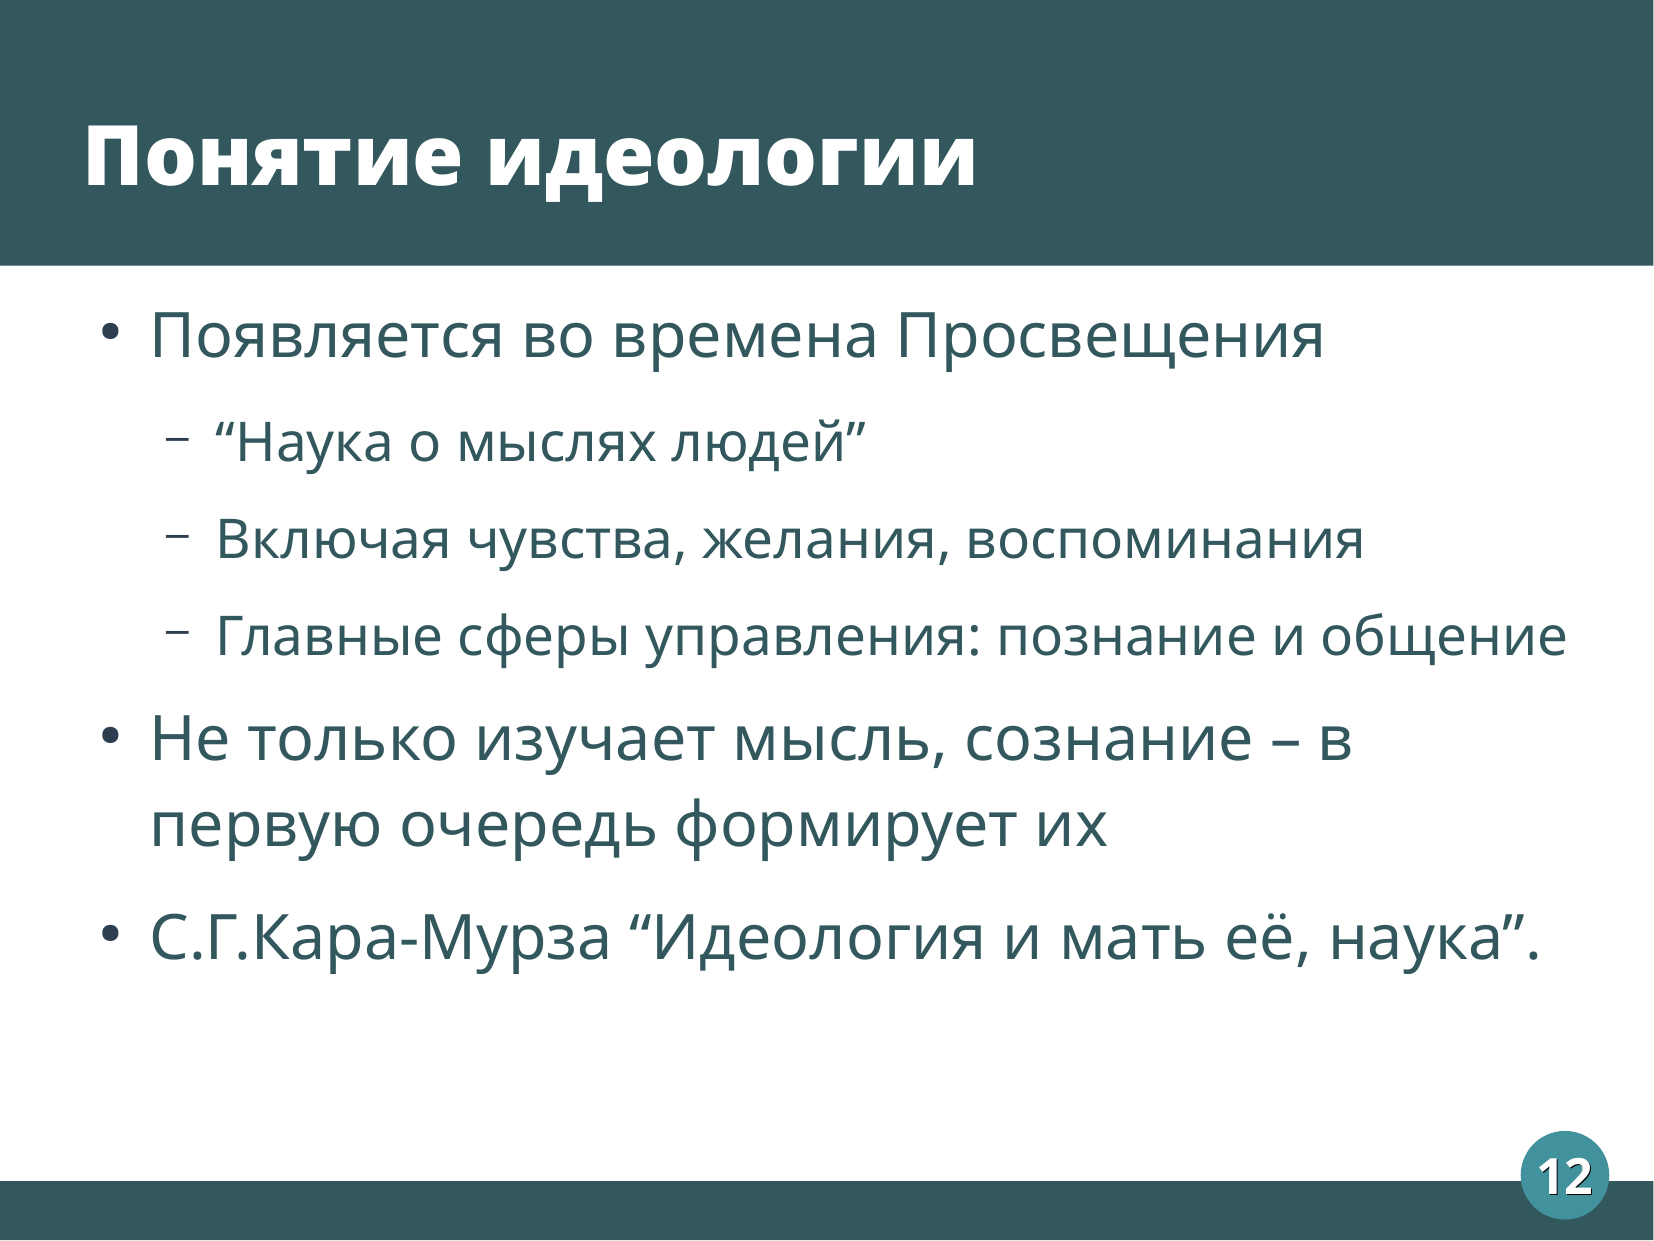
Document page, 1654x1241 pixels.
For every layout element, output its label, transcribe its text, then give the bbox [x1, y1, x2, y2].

title Понятие идеологии [82, 49, 1571, 257]
list Появляется во времена Просвещения “Наука о мыслях людей” Включая чувства, желания, воспоминания Главные сферы управления: познание и общение Не только изучает мысль, сознание – в первую очередь формирует их С.Г.Кара-Мурза “Идеология и мать её, наука”. [82, 290, 1571, 1126]
